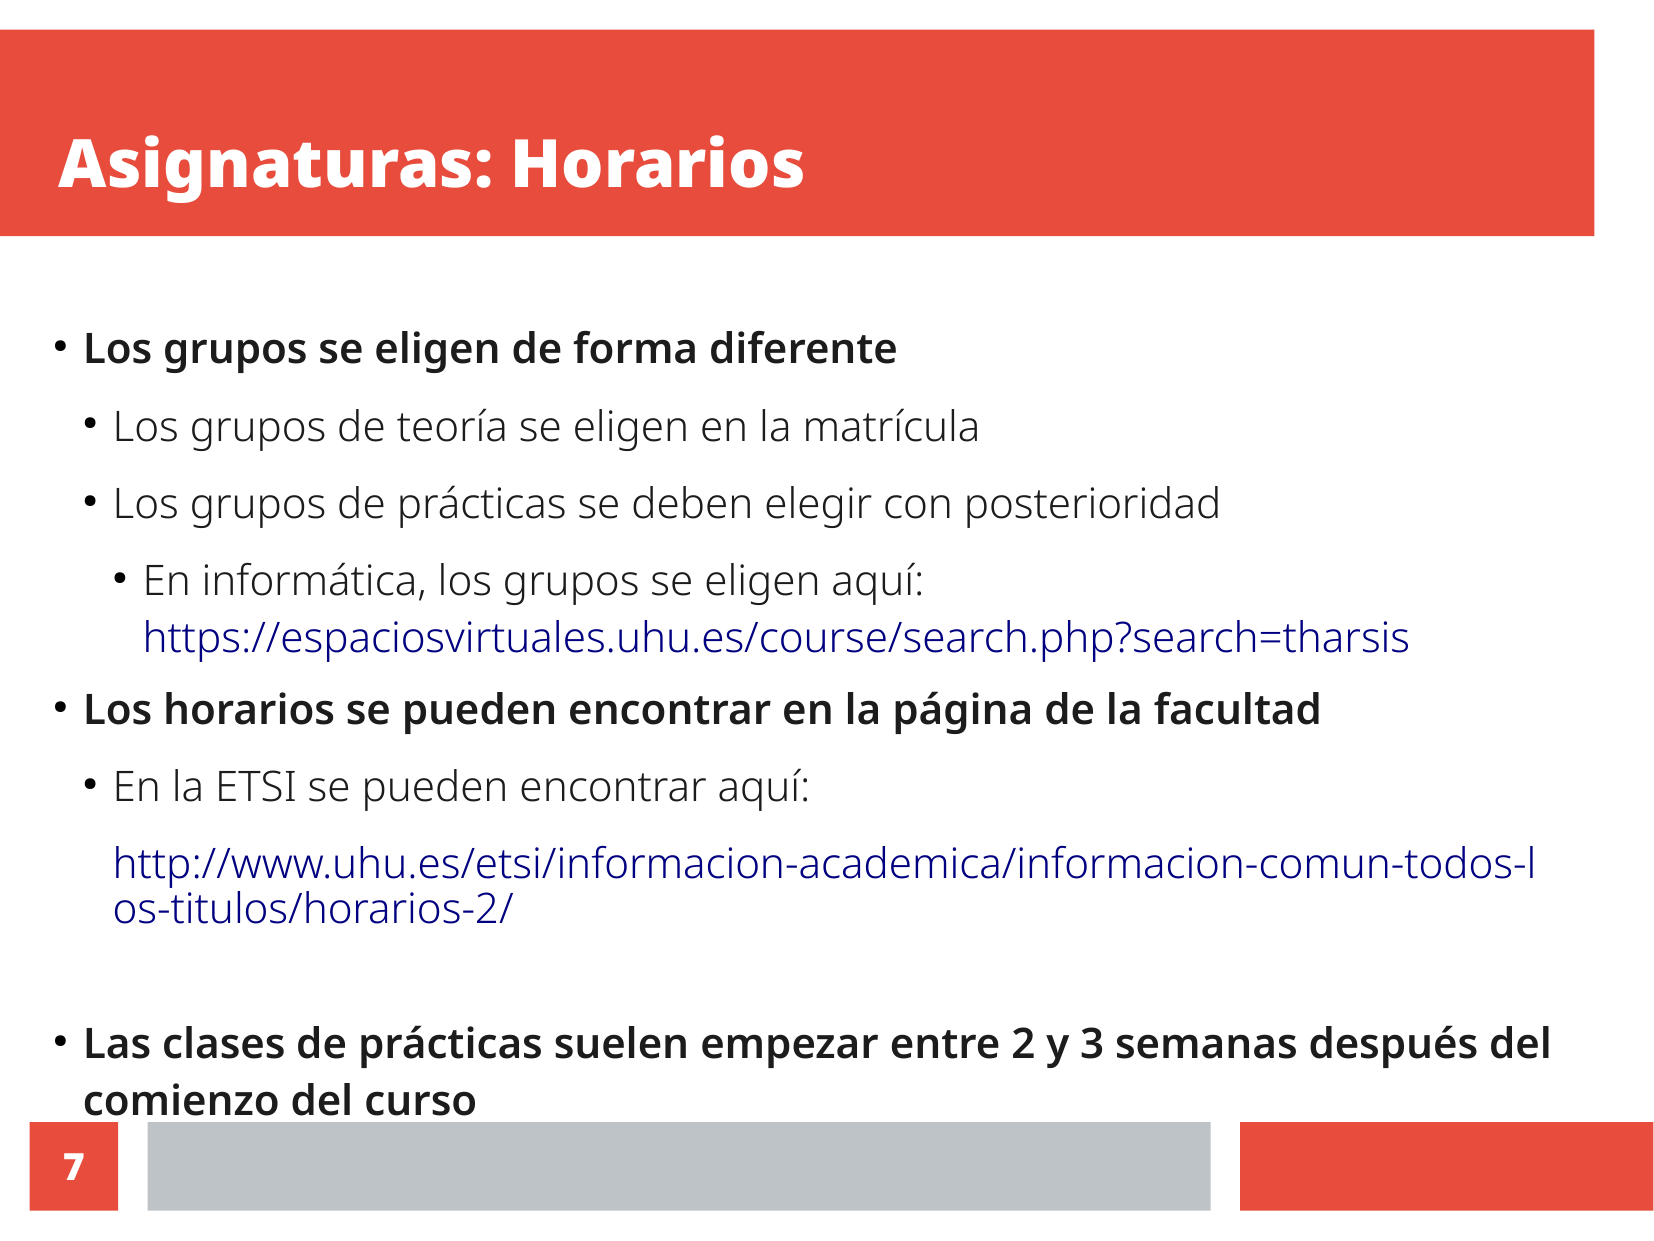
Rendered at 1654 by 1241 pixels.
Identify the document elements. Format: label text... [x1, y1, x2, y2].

title Asignaturas: Horarios [59, 59, 1595, 207]
list Los grupos se eligen de forma diferente Los grupos de teoría se eligen en la matrícula Los grupos de prácticas se deben elegir con posterioridad En informática, los grupos se eligen aquí: https://espaciosvirtuales.uhu.es/course/search.php?search=tharsis Los horarios se pueden encontrar en la página de la facultad En la ETSI se pueden encontrar aquí: http://www.uhu.es/etsi/informacion-academica/informacion-comun-todos-los-titulos/horarios-2/ Las clases de prácticas suelen empezar entre 2 y 3 semanas después del comienzo del curso [53, 318, 1560, 1087]
